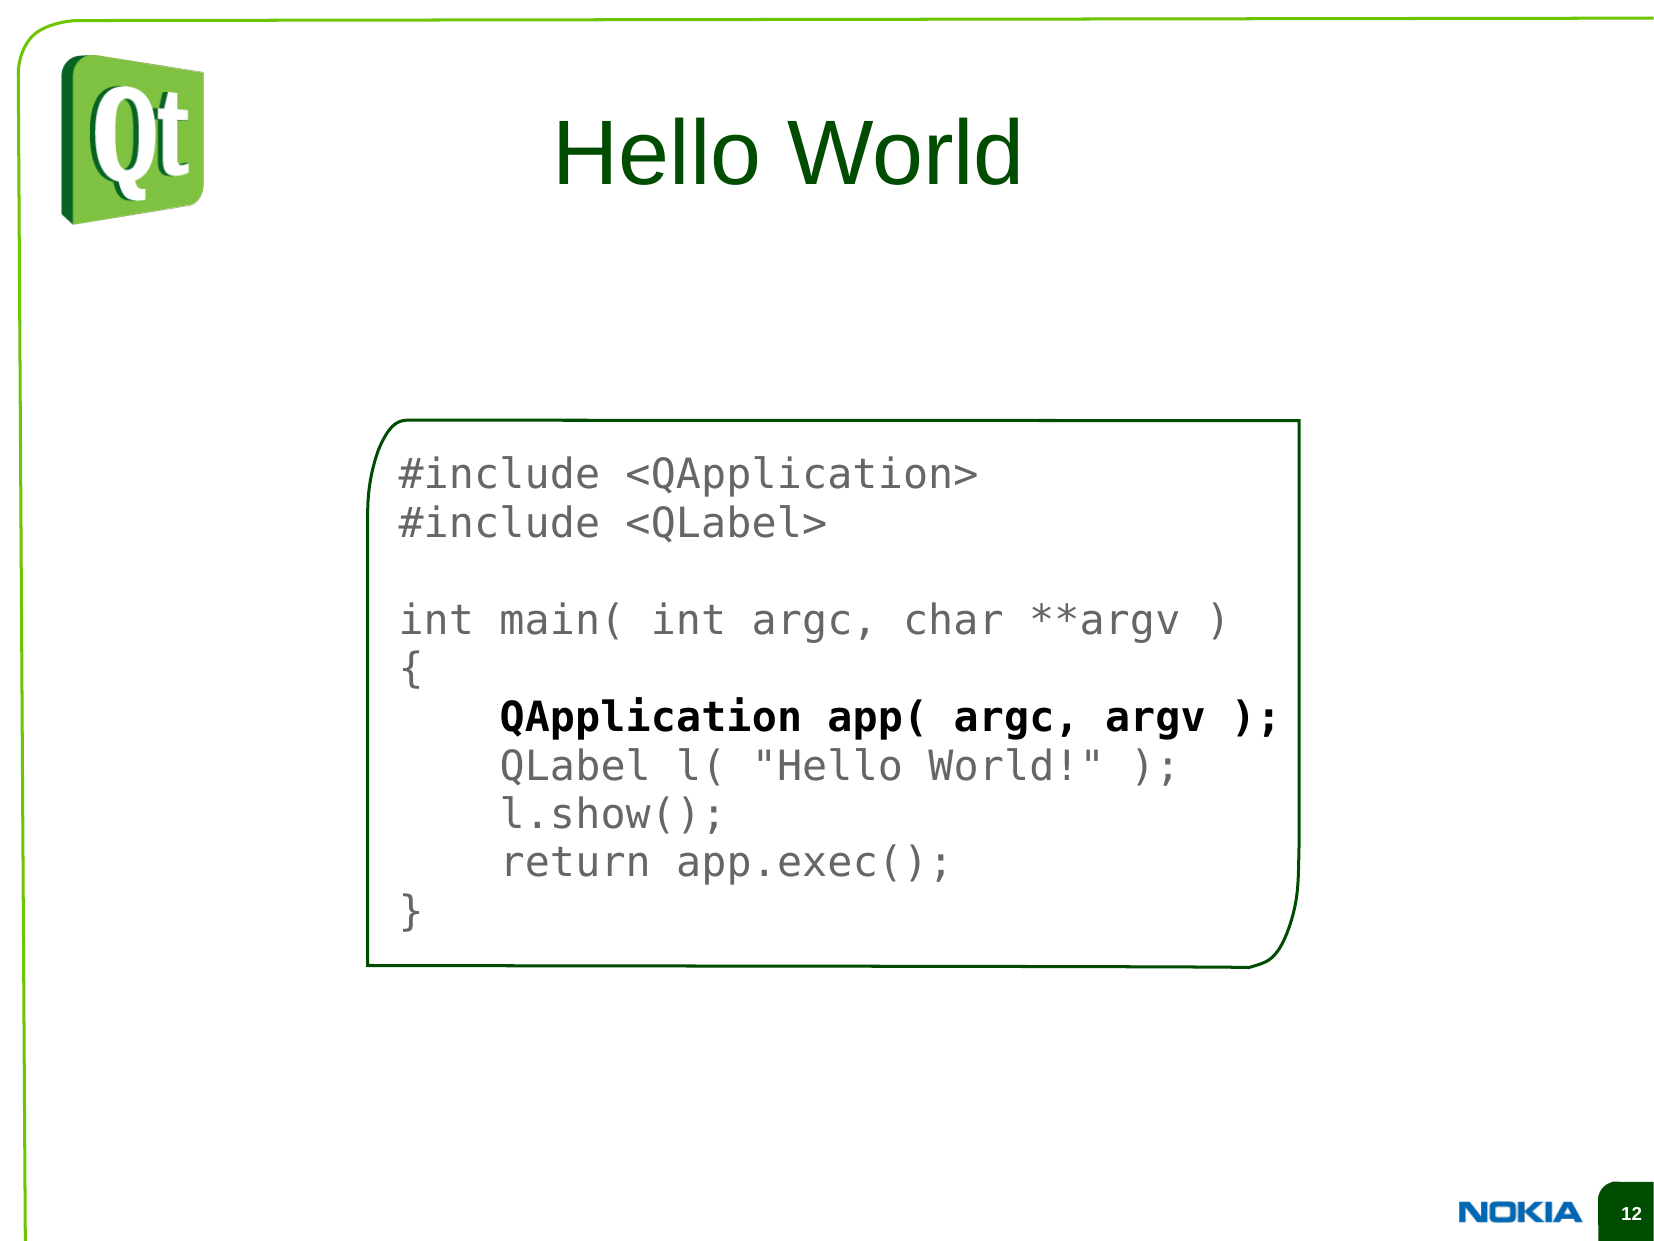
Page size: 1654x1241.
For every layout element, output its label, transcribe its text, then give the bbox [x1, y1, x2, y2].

picture [1459, 1201, 1583, 1223]
picture [61, 55, 204, 225]
title Hello World [251, 49, 1327, 257]
text_box #include <QApplication> #include <QLabel> int main( int argc, char **argv ) { QApplication app( argc, argv ); QLabel l( "Hello World!" ); l.show(); return app.exec(); } [383, 442, 1297, 943]
